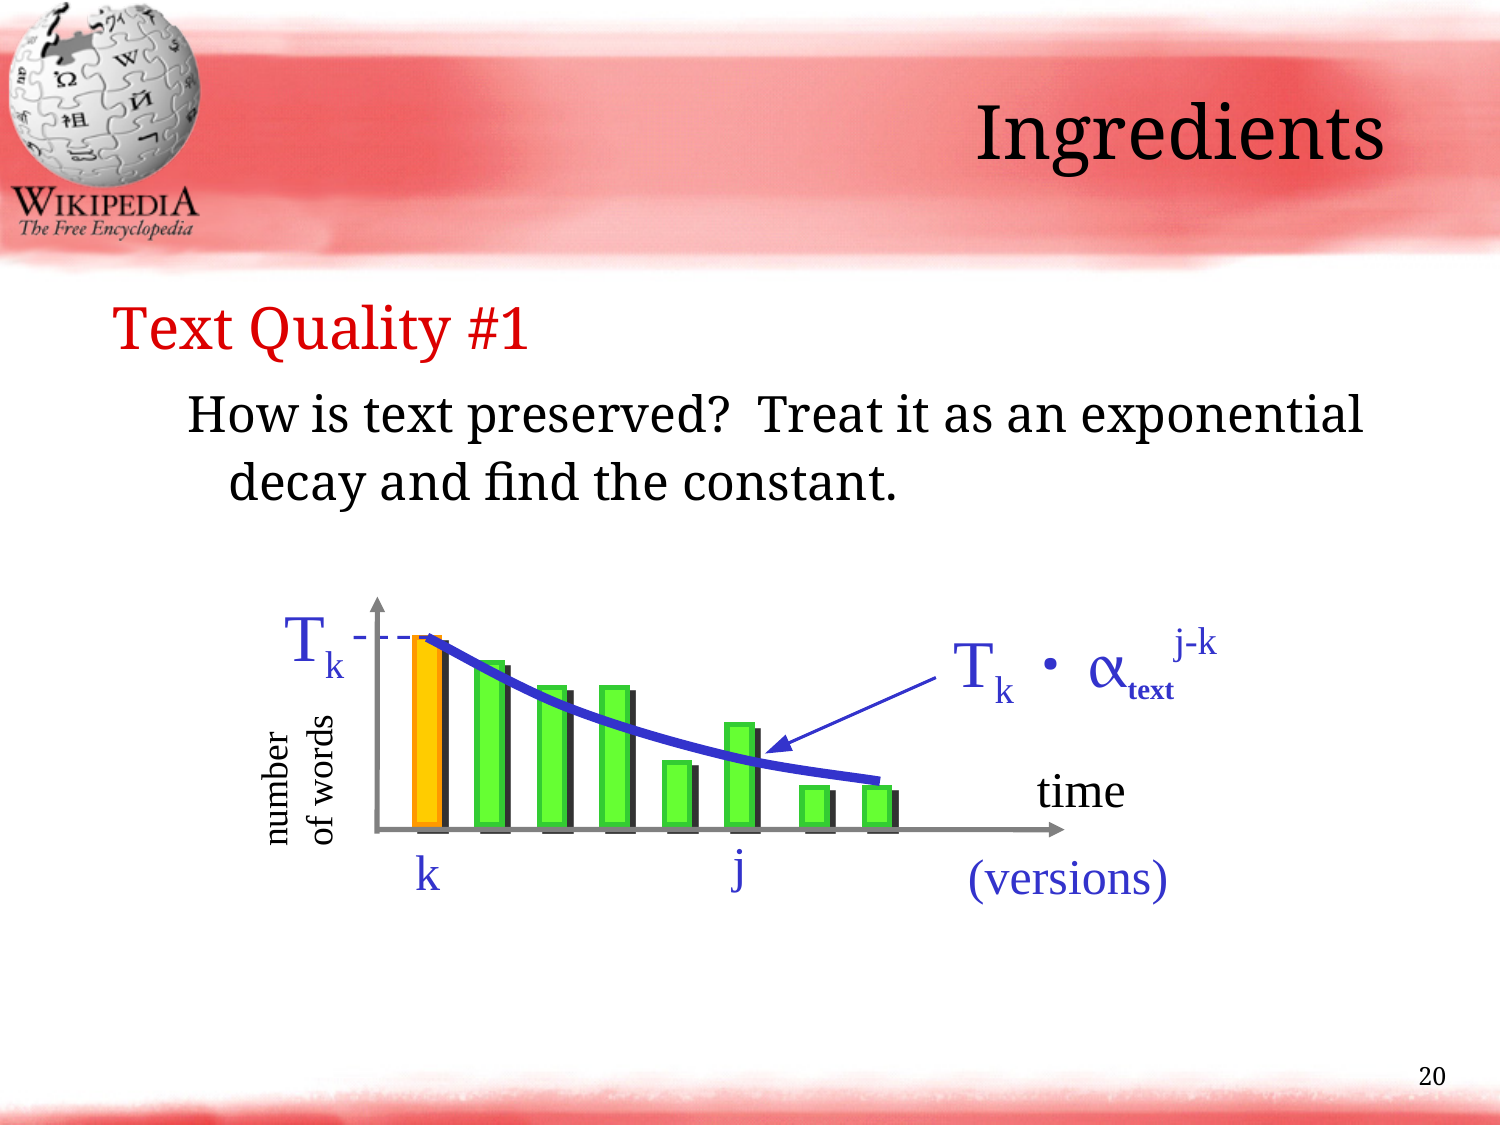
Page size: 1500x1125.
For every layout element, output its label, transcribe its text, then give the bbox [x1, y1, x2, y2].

text_box [802, 787, 828, 825]
text_box [539, 687, 565, 700]
text_box [727, 761, 753, 824]
list Text Quality #1 How is text preserved? Treat it as an exponential decay and find the constant. [112, 287, 1387, 1035]
text_box [539, 701, 565, 825]
text_box [602, 687, 628, 723]
text_box k [400, 833, 456, 908]
text_box [664, 762, 690, 825]
text_box [485, 662, 503, 671]
text_box [414, 637, 440, 825]
title Ingredients [112, 44, 1387, 217]
text_box j [717, 833, 762, 901]
text_box [477, 670, 503, 825]
text_box Tk [269, 587, 360, 694]
text_box (versions)‏ [953, 837, 1184, 913]
text_box number of words [242, 699, 348, 862]
text_box Tk · textj-k [939, 607, 1233, 720]
text_box [602, 726, 628, 825]
text_box [727, 724, 753, 756]
text_box [864, 787, 890, 825]
picture [0, 0, 1500, 1125]
text_box time [1022, 749, 1141, 826]
